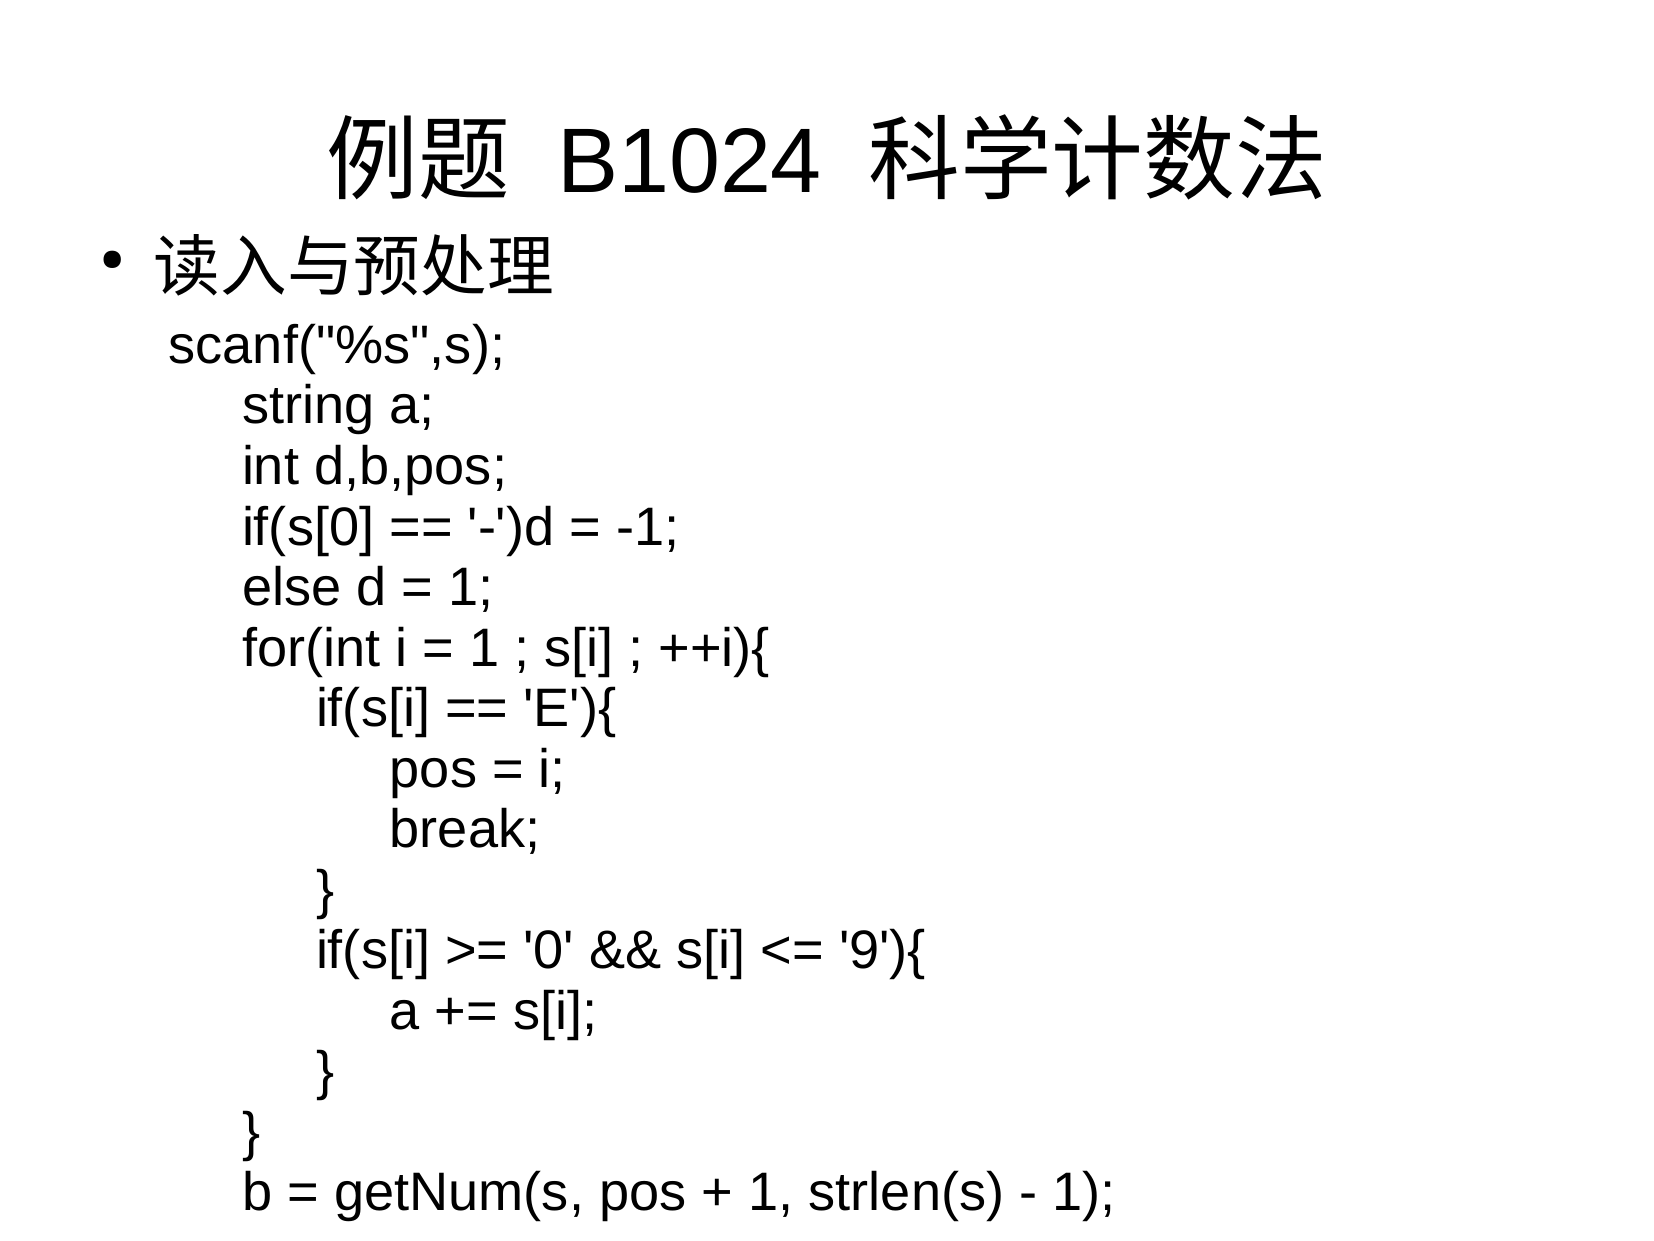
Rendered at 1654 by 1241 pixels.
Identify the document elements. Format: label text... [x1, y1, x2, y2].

title 例题 B1024 科学计数法 [82, 49, 1571, 212]
list 读入与预处理 [82, 212, 1571, 1241]
text_box scanf("%s",s); string a; int d,b,pos; if(s[0] == '-')d = -1; else d = 1; for(int i = 1 ; s[i] ; ++i){ if(s[i] == 'E'){ pos = i; break; } if(s[i] >= '0' && s[i] <= '9'){ a += s[i]; } } b = getNum(s, pos + 1, strlen(s) - 1); [153, 307, 1359, 1230]
